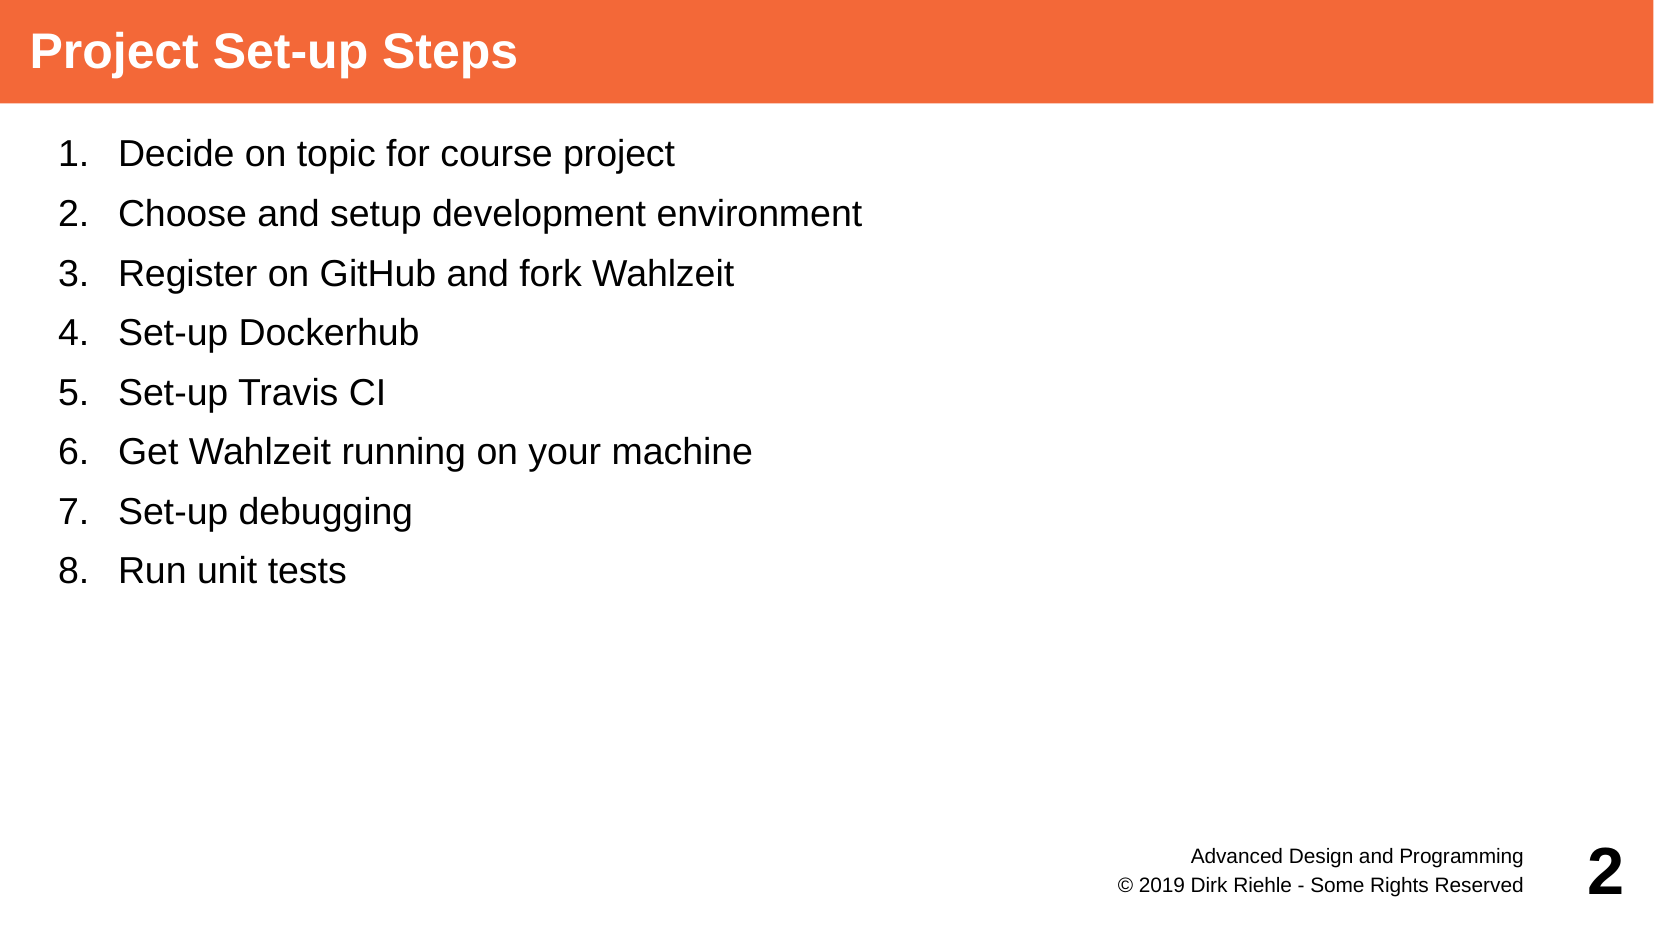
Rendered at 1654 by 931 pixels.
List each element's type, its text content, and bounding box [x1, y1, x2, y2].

title Project Set-up Steps [0, 0, 1654, 104]
list Decide on topic for course project Choose and setup development environment Register on GitHub and fork Wahlzeit Set-up Dockerhub Set-up Travis CI Get Wahlzeit running on your machine Set-up debugging Run unit tests [29, 132, 1625, 813]
